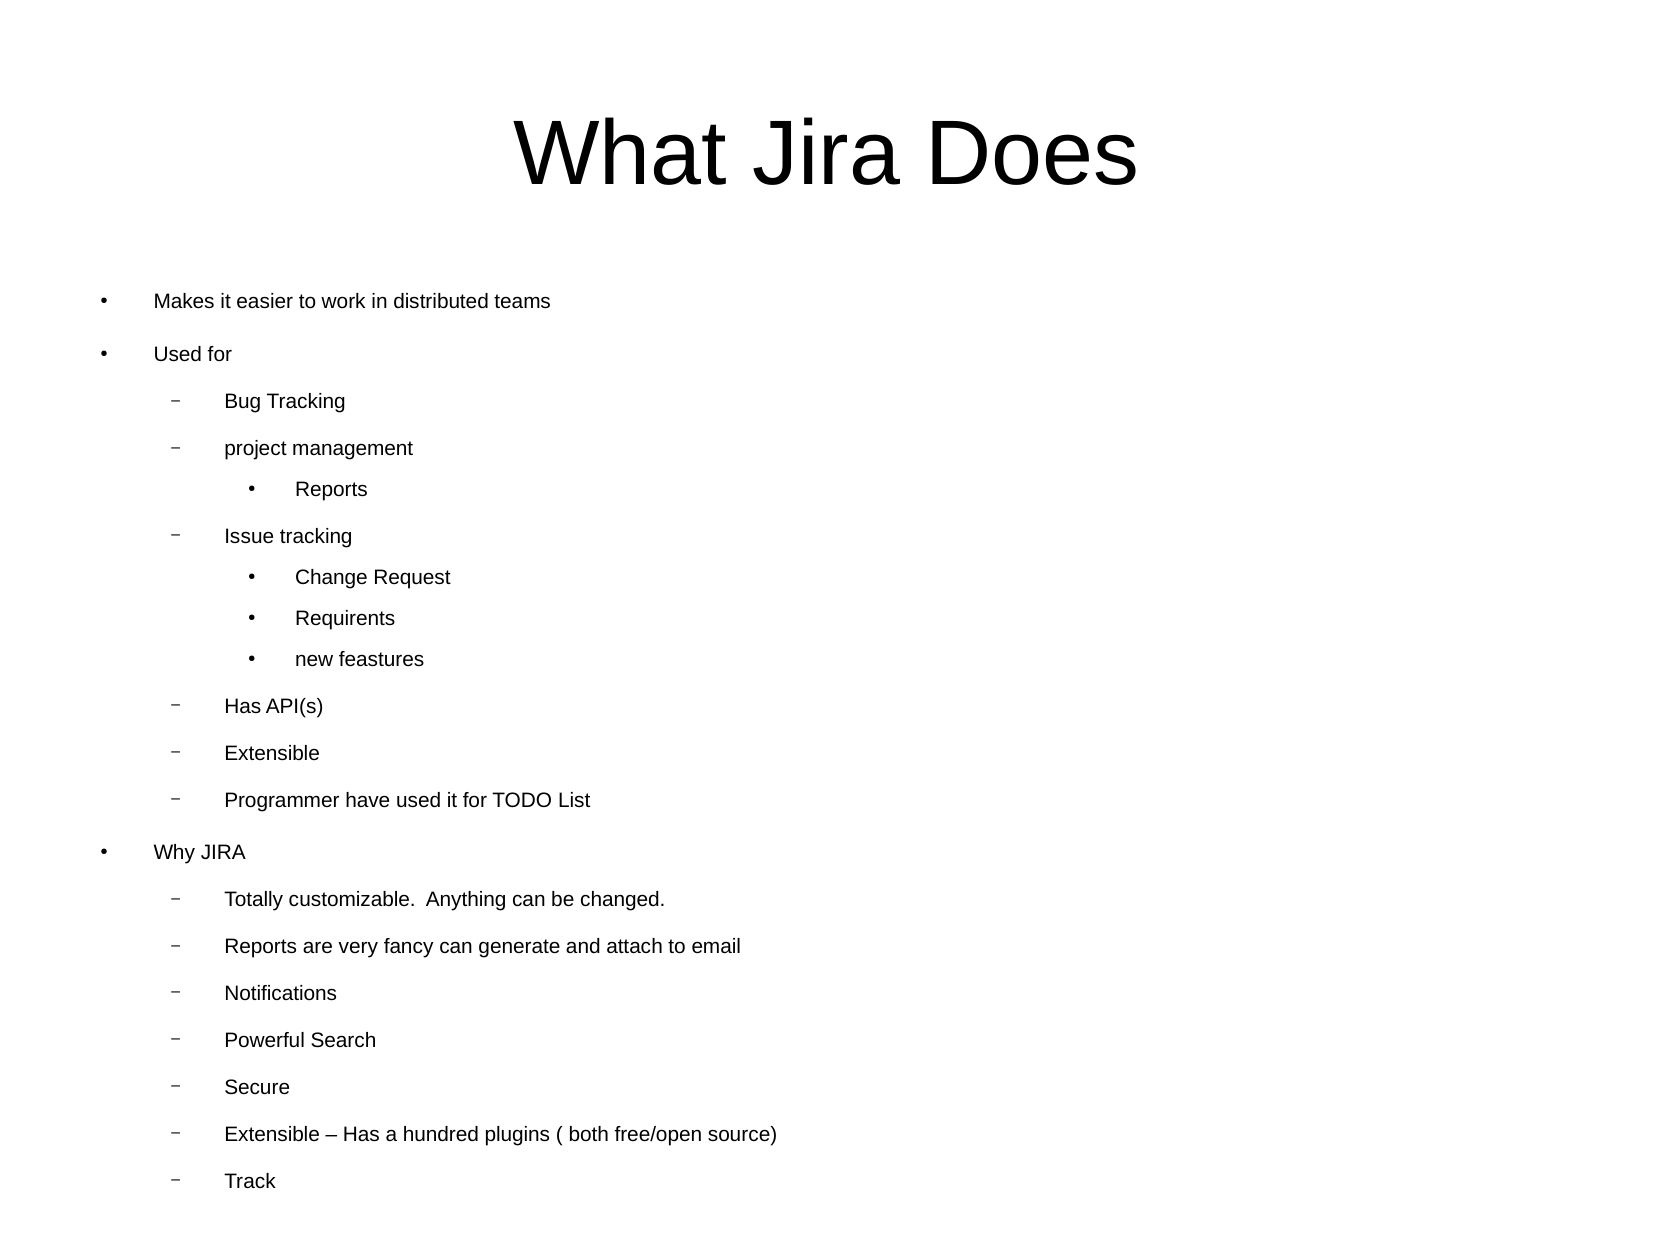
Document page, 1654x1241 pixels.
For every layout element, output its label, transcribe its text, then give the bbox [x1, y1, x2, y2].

title What Jira Does [82, 49, 1571, 257]
list Makes it easier to work in distributed teams Used for Bug Tracking project management Reports Issue tracking Change Request Requirents new feastures Has API(s) Extensible Programmer have used it for TODO List Why JIRA Totally customizable. Anything can be changed. Reports are very fancy can generate and attach to email Notifications Powerful Search Secure Extensible – Has a hundred plugins ( both free/open source) Track [82, 290, 1571, 1217]
